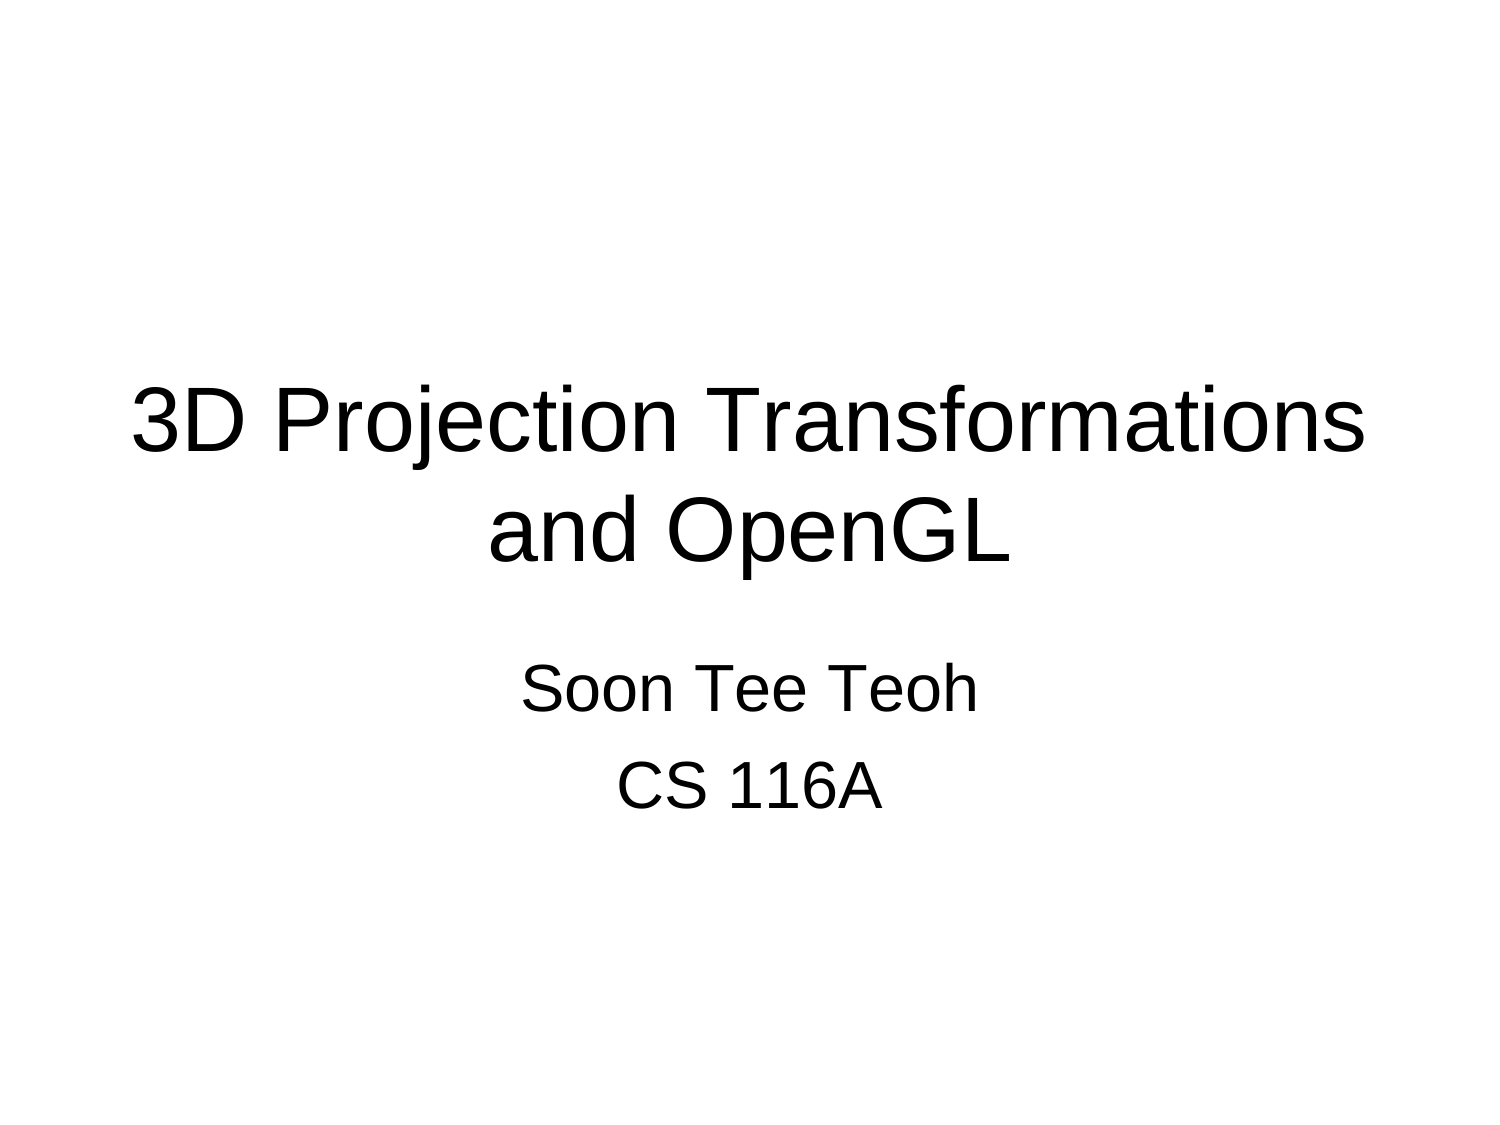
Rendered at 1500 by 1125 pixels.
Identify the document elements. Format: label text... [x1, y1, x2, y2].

title 3D Projection Transformations and OpenGL [112, 349, 1388, 591]
subtitle Soon Tee Teoh CS 116A [225, 637, 1276, 926]
